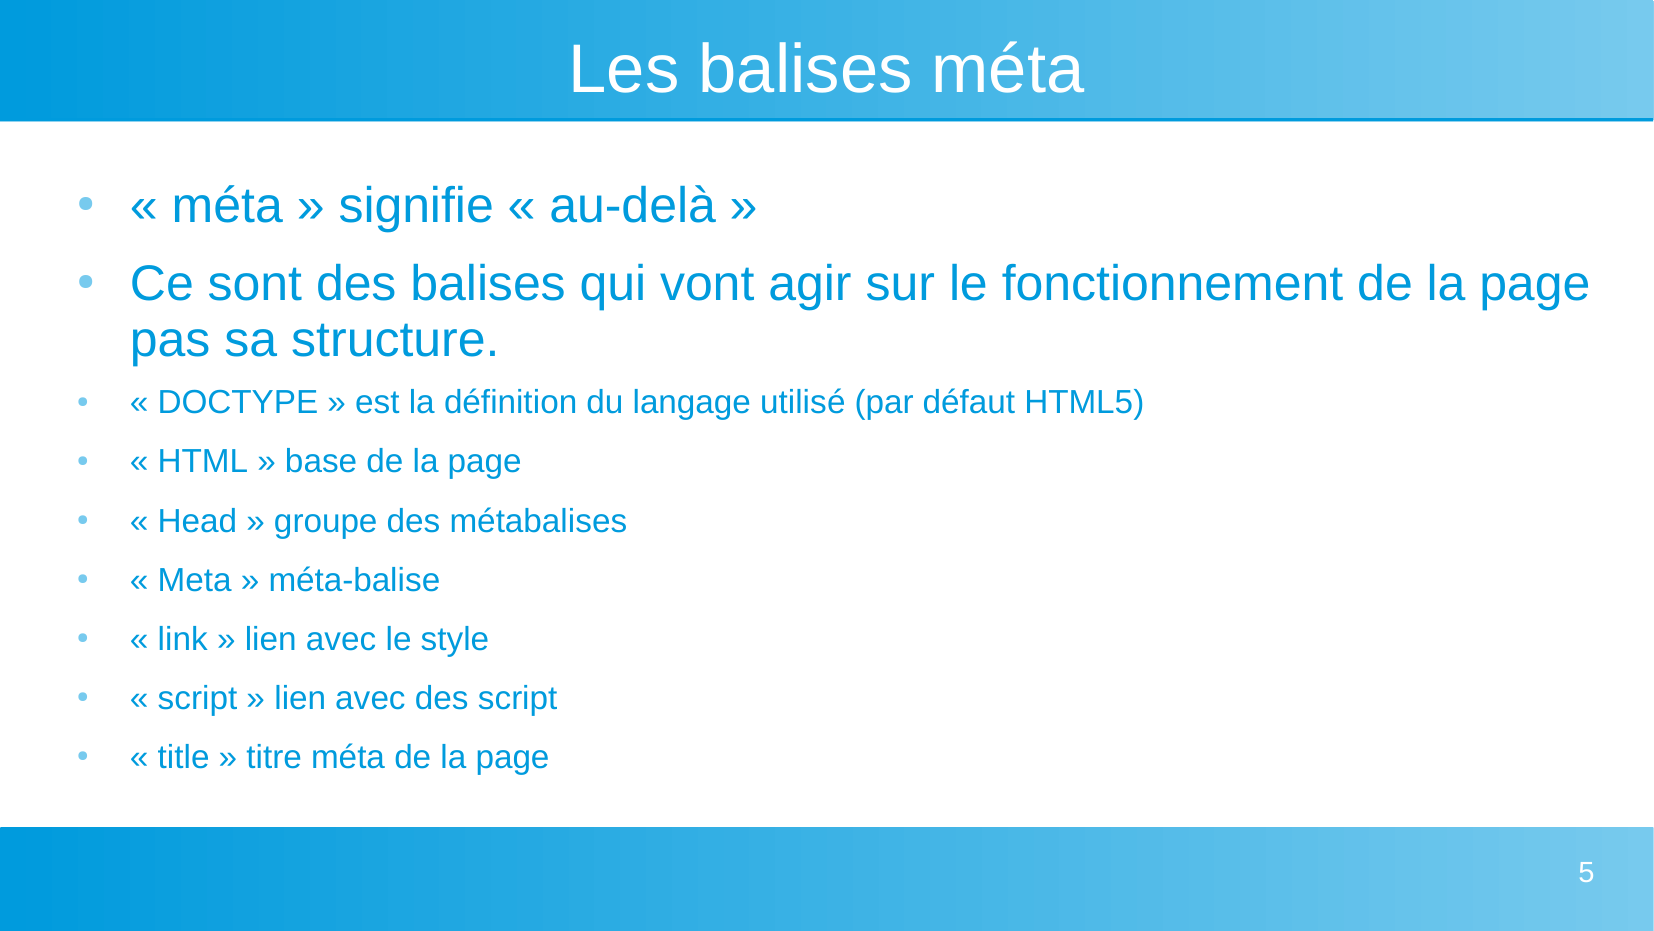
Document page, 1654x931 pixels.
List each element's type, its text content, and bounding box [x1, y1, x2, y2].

list « méta » signifie « au-delà » Ce sont des balises qui vont agir sur le fonctionnement de la page pas sa structure. [59, 177, 1595, 383]
title Les balises méta [59, 29, 1595, 108]
list « DOCTYPE » est la définition du langage utilisé (par défaut HTML5) « HTML » base de la page « Head » groupe des métabalises « Meta » méta-balise « link » lien avec le style « script » lien avec des script « title » titre méta de la page [59, 383, 1595, 827]
